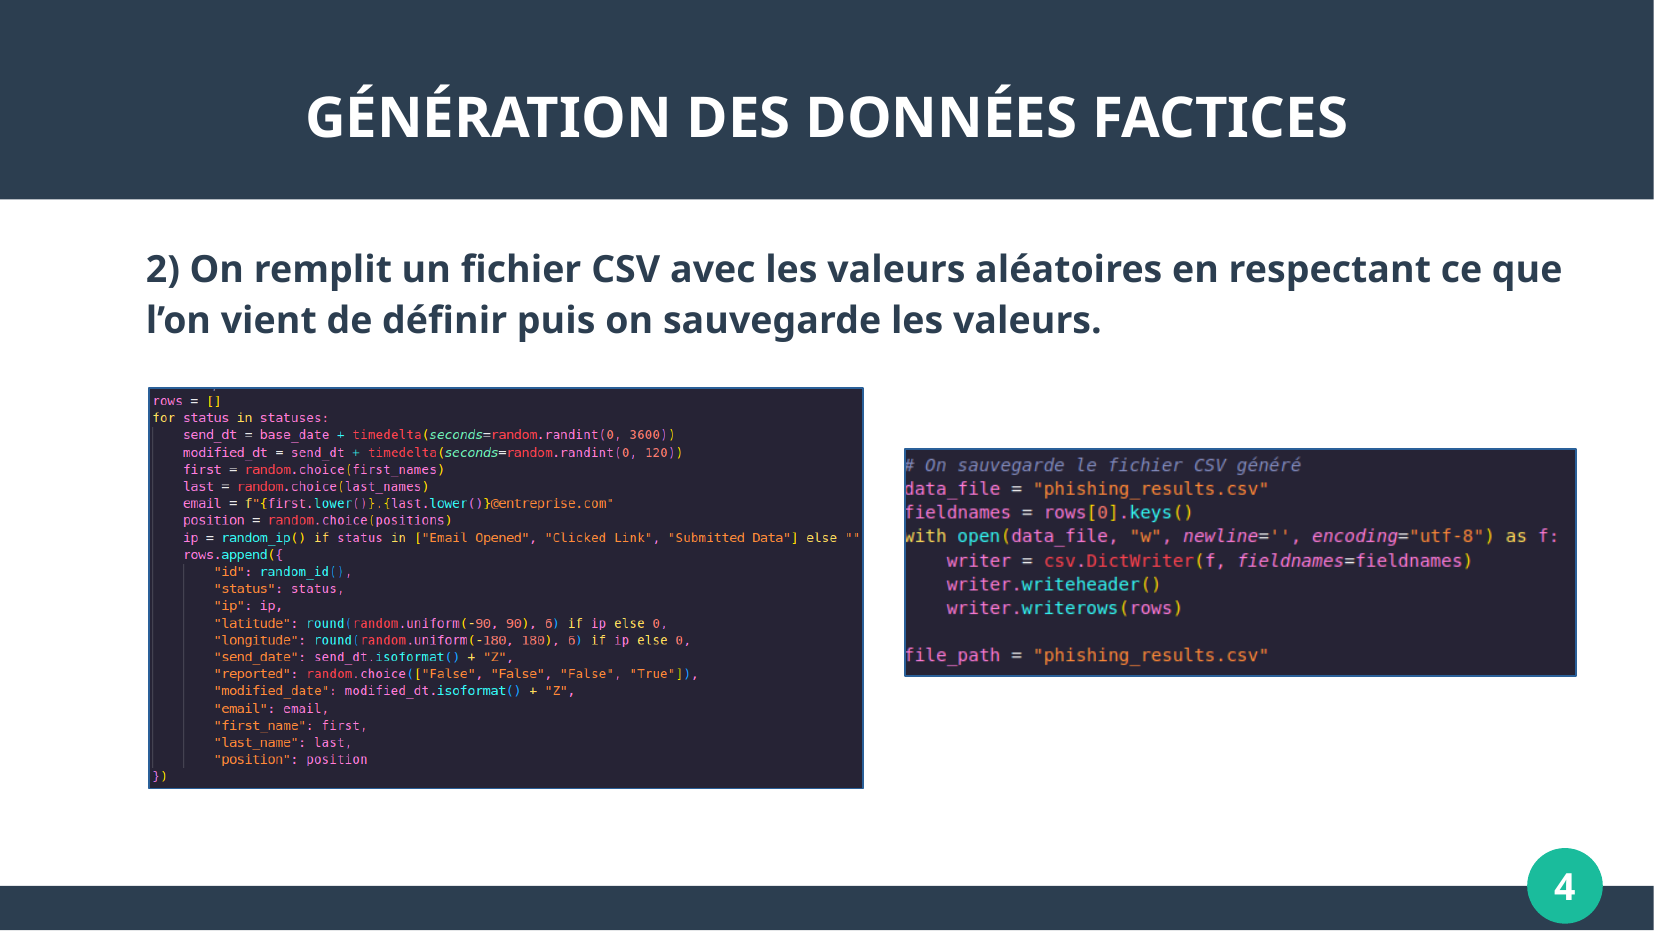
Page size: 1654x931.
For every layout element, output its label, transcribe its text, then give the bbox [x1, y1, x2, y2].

picture [905, 450, 1576, 676]
list 2) On remplit un fichier CSV avec les valeurs aléatoires en respectant ce que l’on vient de définir puis on sauvegarde les valeurs. [75, 242, 1611, 863]
picture [150, 389, 863, 788]
title GÉNÉRATION DES DONNÉES FACTICES [59, 37, 1595, 155]
